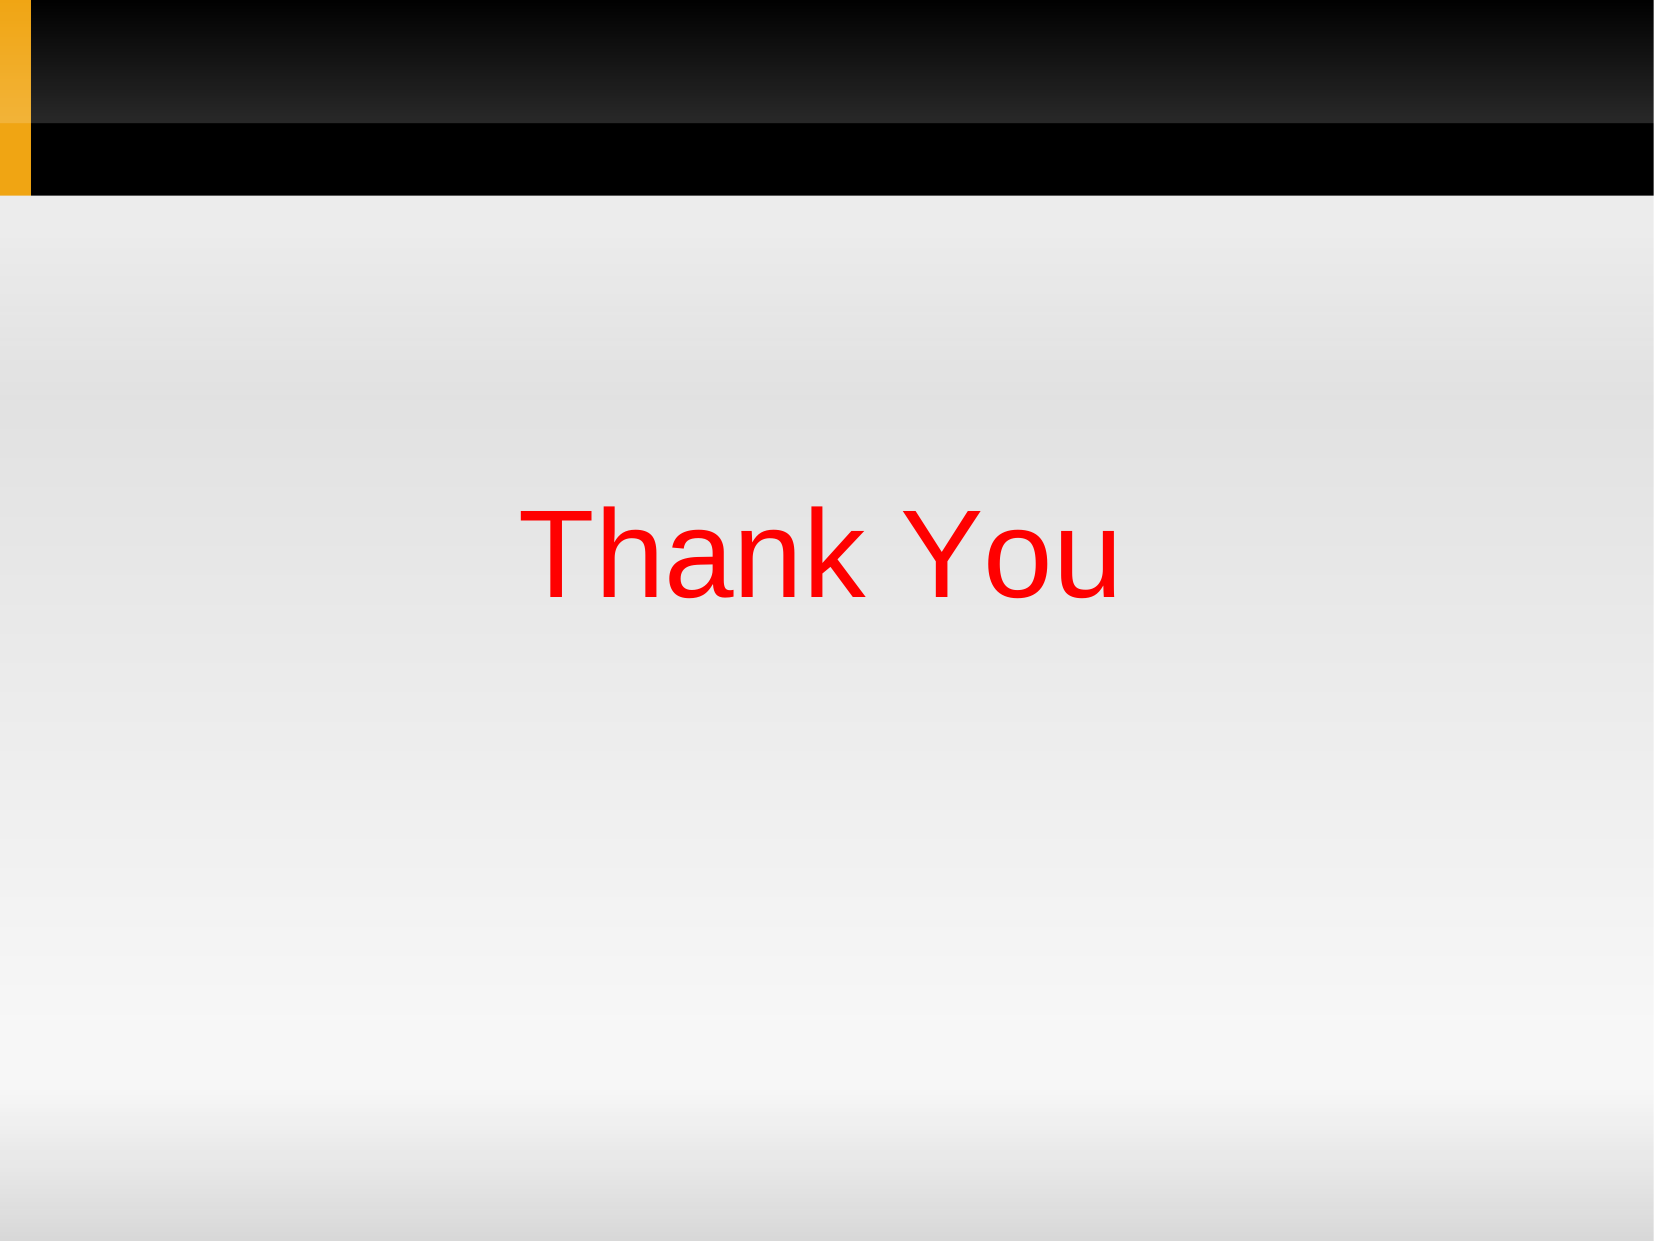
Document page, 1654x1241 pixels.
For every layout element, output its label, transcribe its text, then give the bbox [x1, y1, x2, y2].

picture [0, 0, 1654, 1241]
subtitle Thank You [76, 7, 1565, 1102]
